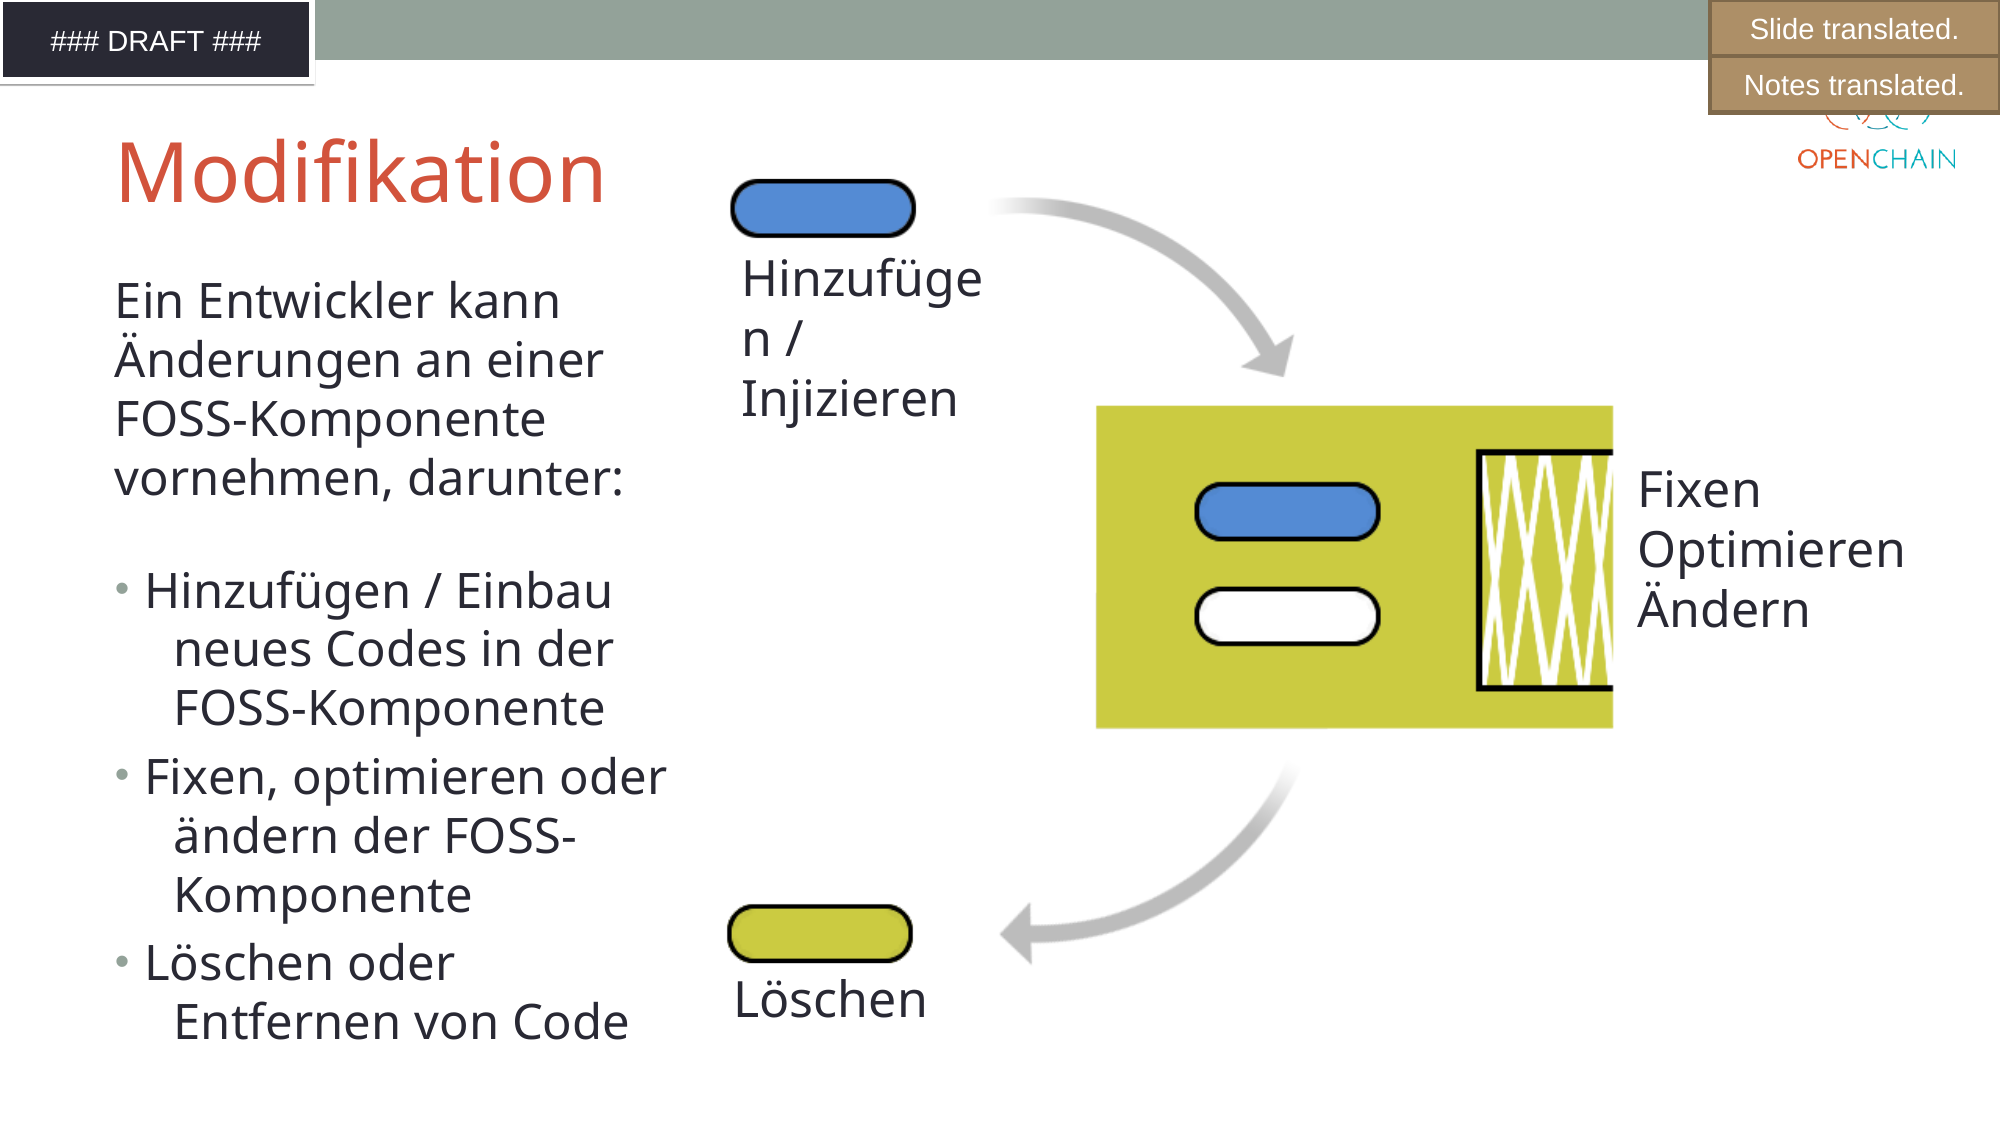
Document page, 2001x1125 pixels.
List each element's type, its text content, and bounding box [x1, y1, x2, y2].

text_box Hinzufügen / Injizieren [726, 239, 1012, 422]
text_box Löschen [718, 960, 1037, 1036]
text_box Notes translated. [1710, 56, 2000, 113]
title Modifikation [1825, 113, 1900, 251]
text_box Slide translated. [1710, 0, 2000, 56]
list Ein Entwickler kann Änderungen an einer FOSS-Komponente vornehmen, darunter: Hinzufügen / Einbau neues Codes in der FOSS-Komponente Fixen, optimieren oder ändern der FOSS-Komponente Löschen oder Entfernen von Code [99, 262, 692, 1063]
title Modifikation [99, 87, 574, 251]
text_box Fixen Optimieren Ändern [1622, 450, 1927, 708]
picture [574, 79, 1825, 1034]
